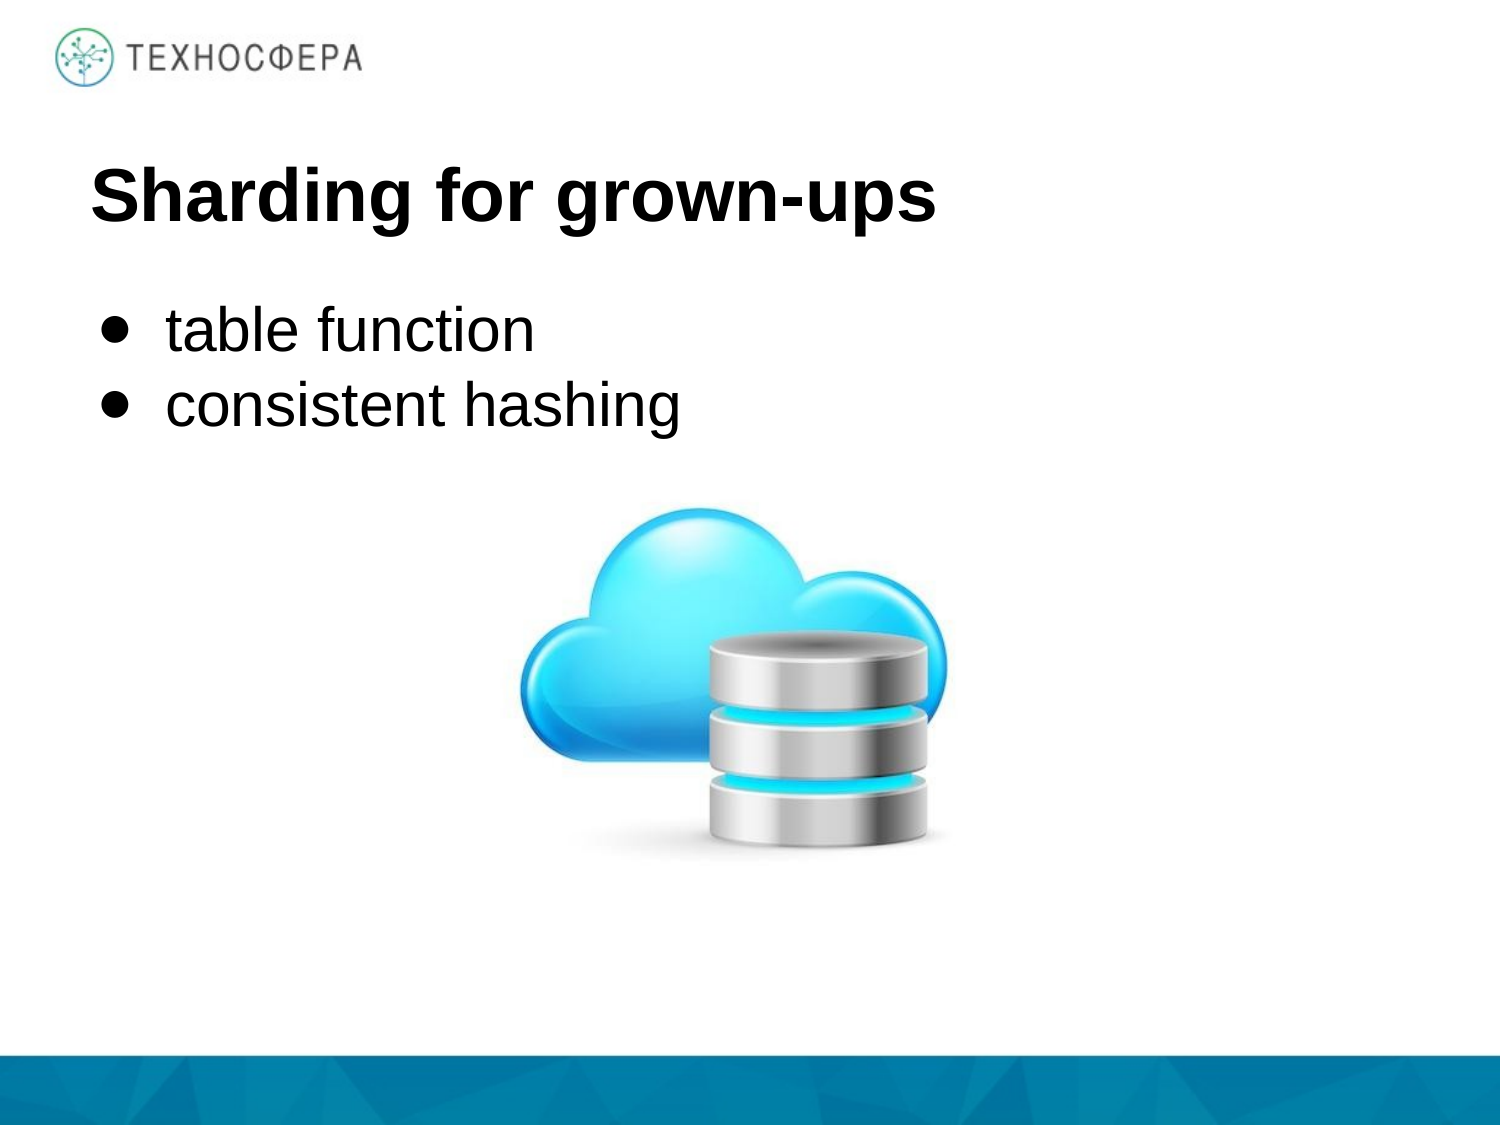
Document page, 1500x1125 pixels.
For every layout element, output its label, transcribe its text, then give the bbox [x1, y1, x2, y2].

picture [0, 0, 1500, 1057]
title Sharding for grown-ups [75, 110, 1425, 252]
list table function consistent hashing [75, 273, 1425, 476]
